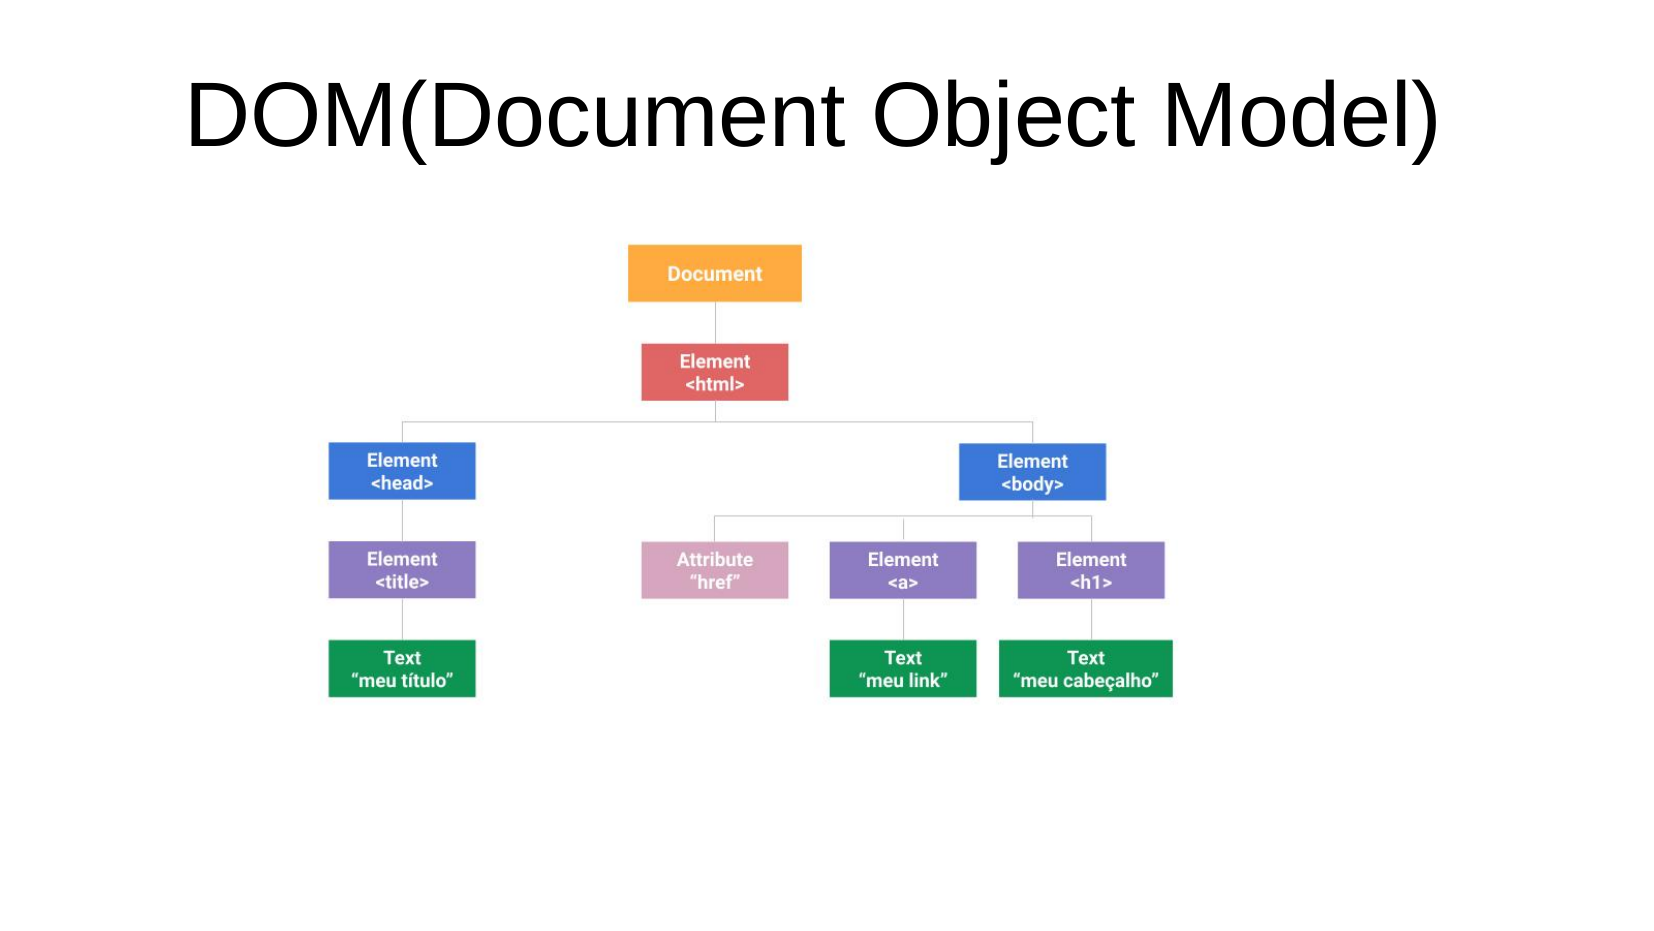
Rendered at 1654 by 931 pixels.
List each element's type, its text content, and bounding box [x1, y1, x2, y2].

title DOM(Document Object Model) [82, 37, 1571, 193]
picture [219, 192, 1211, 750]
